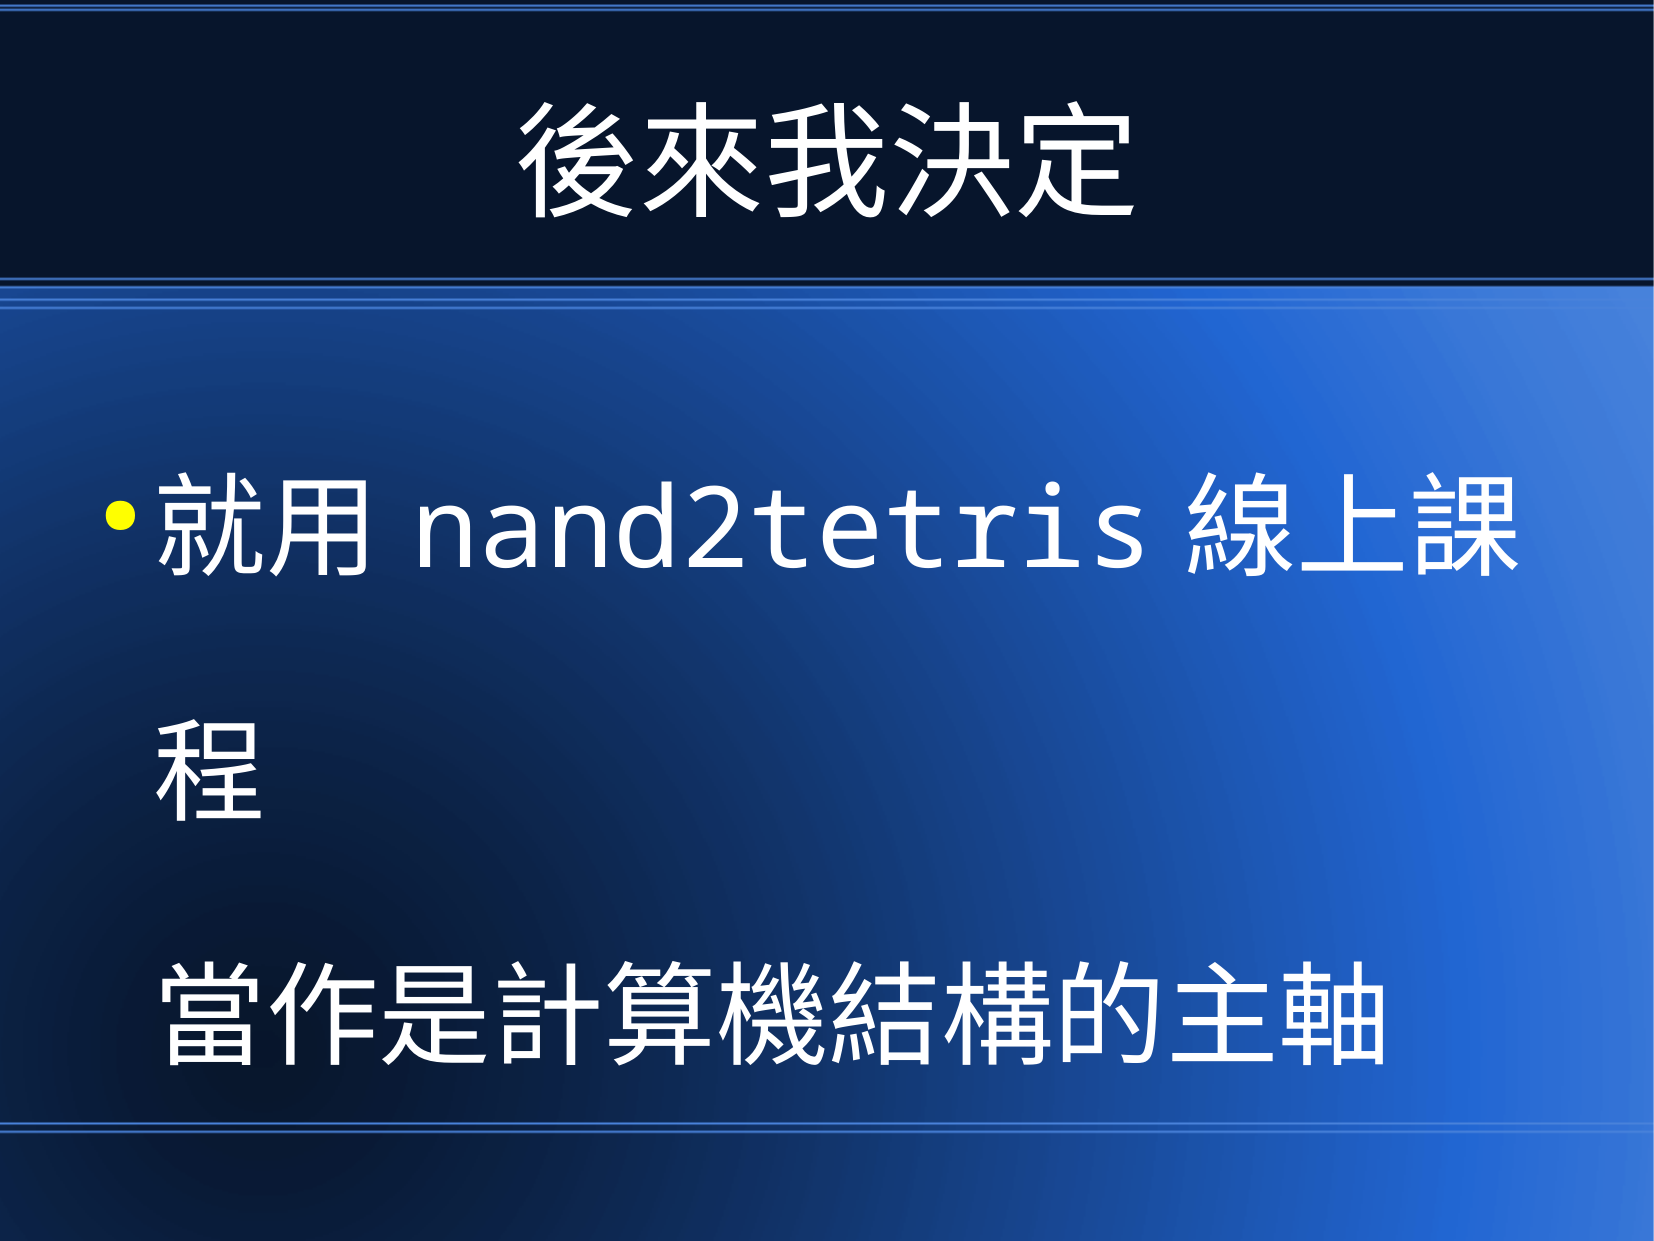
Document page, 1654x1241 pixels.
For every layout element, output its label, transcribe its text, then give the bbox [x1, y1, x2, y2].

title 後來我決定 [82, 49, 1571, 257]
picture [0, 0, 1654, 1241]
list 就用nand2tetris線上課程 當作是計算機結構的主軸 [82, 355, 1571, 1241]
